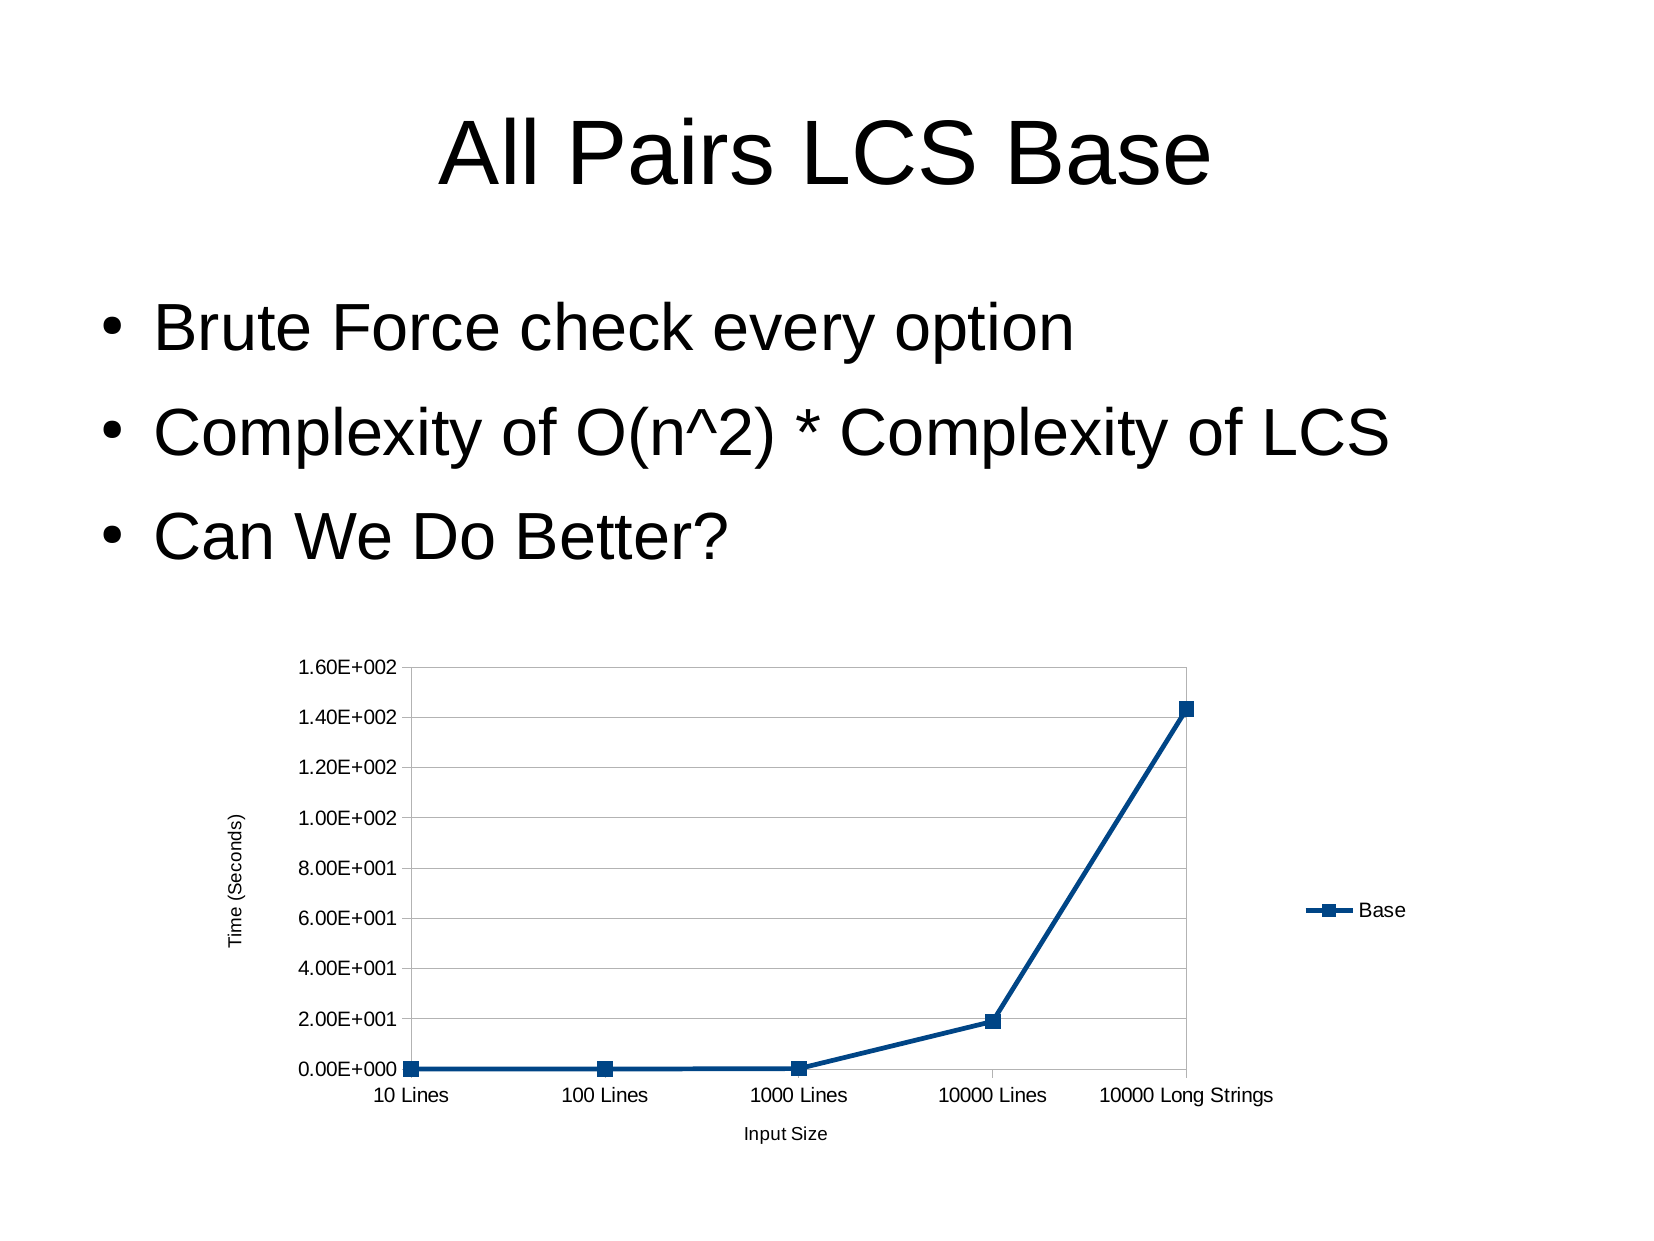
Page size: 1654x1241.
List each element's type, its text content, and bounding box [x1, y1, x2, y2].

chart [191, 645, 1426, 1176]
list Brute Force check every option Complexity of O(n^2) * Complexity of LCS Can We Do Better? [82, 290, 1538, 1010]
title All Pairs LCS Base [82, 49, 1571, 257]
